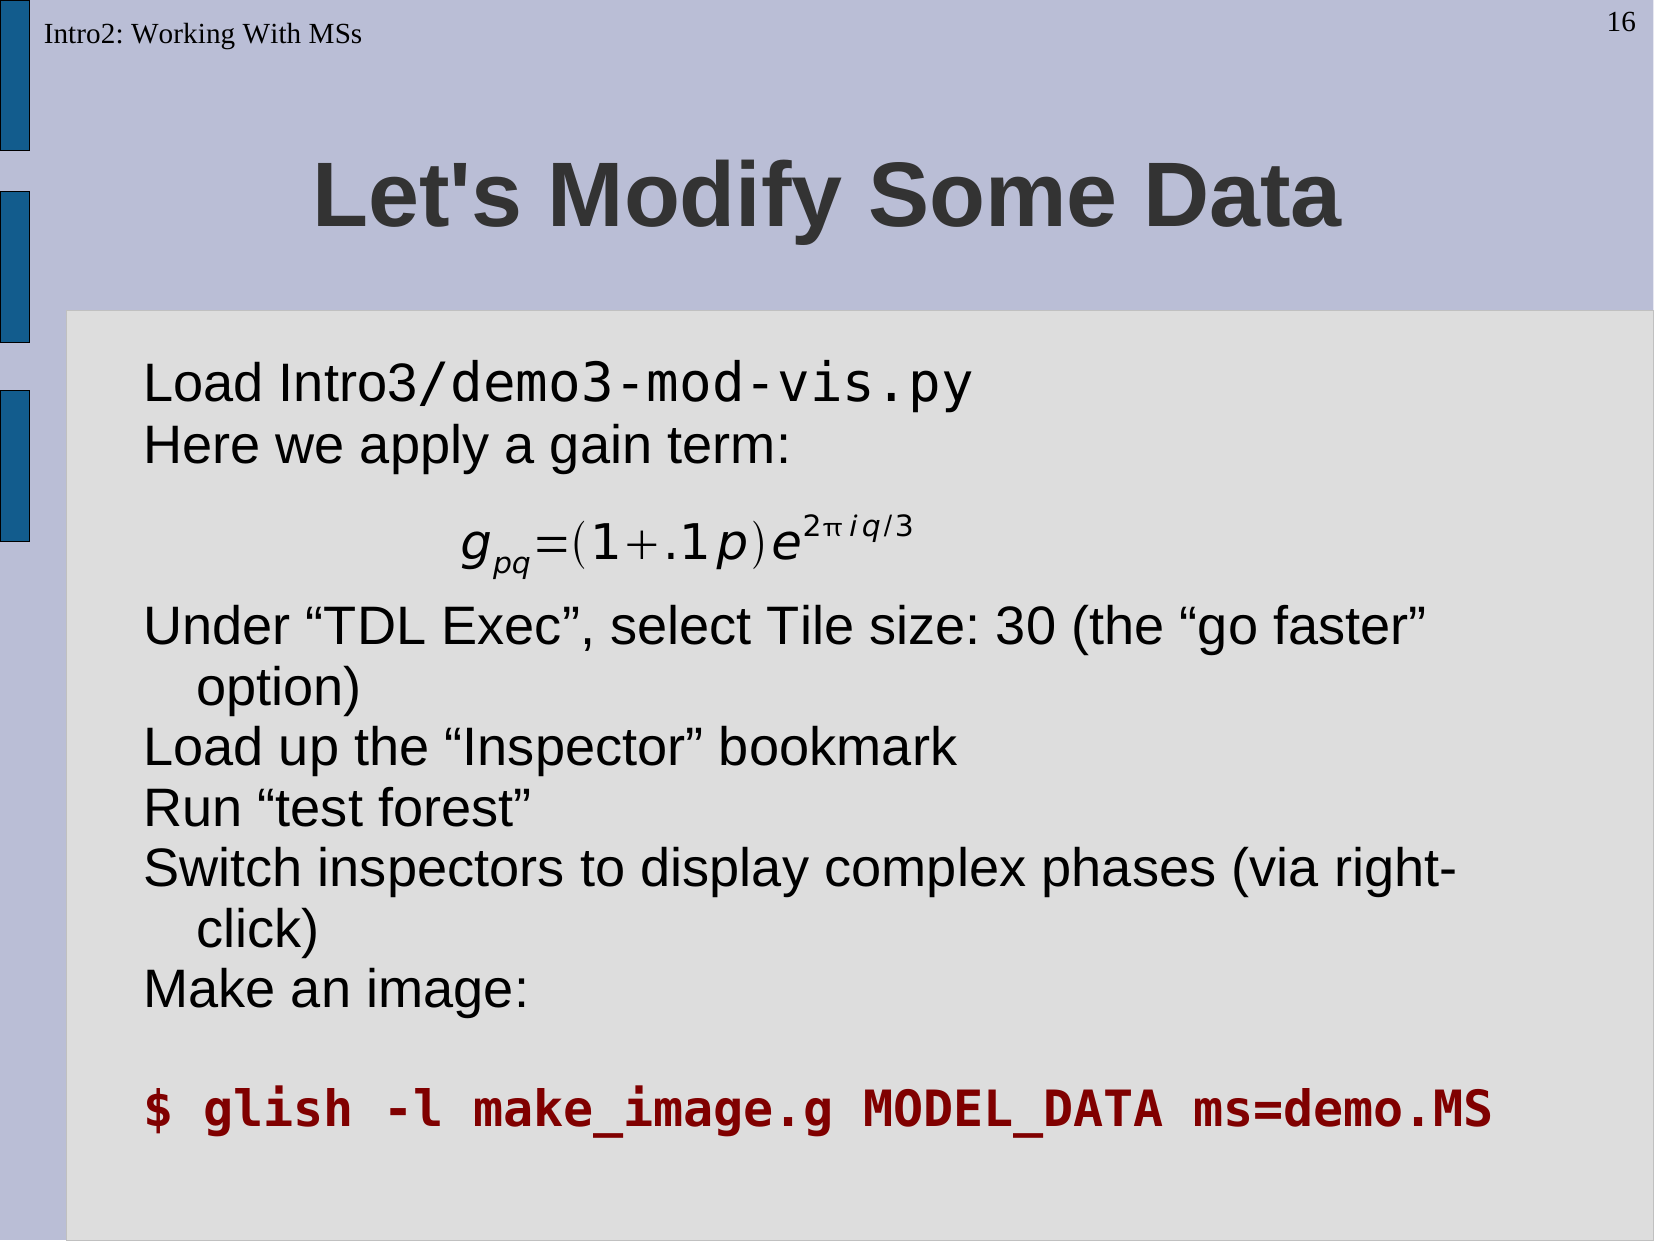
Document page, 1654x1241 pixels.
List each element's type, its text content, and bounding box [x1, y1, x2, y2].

title Let's Modify Some Data [121, 91, 1534, 299]
chart [452, 491, 920, 580]
list Load Intro3/demo3-mod-vis.py Here we apply a gain term: Under “TDL Exec”, select Tile size: 30 (the “go faster” option) Load up the “Inspector” bookmark Run “test forest” Switch inspectors to display complex phases (via right-click) Make an image: $ glish -l make_image.g MODEL_DATA ms=demo.MS [125, 351, 1538, 1166]
